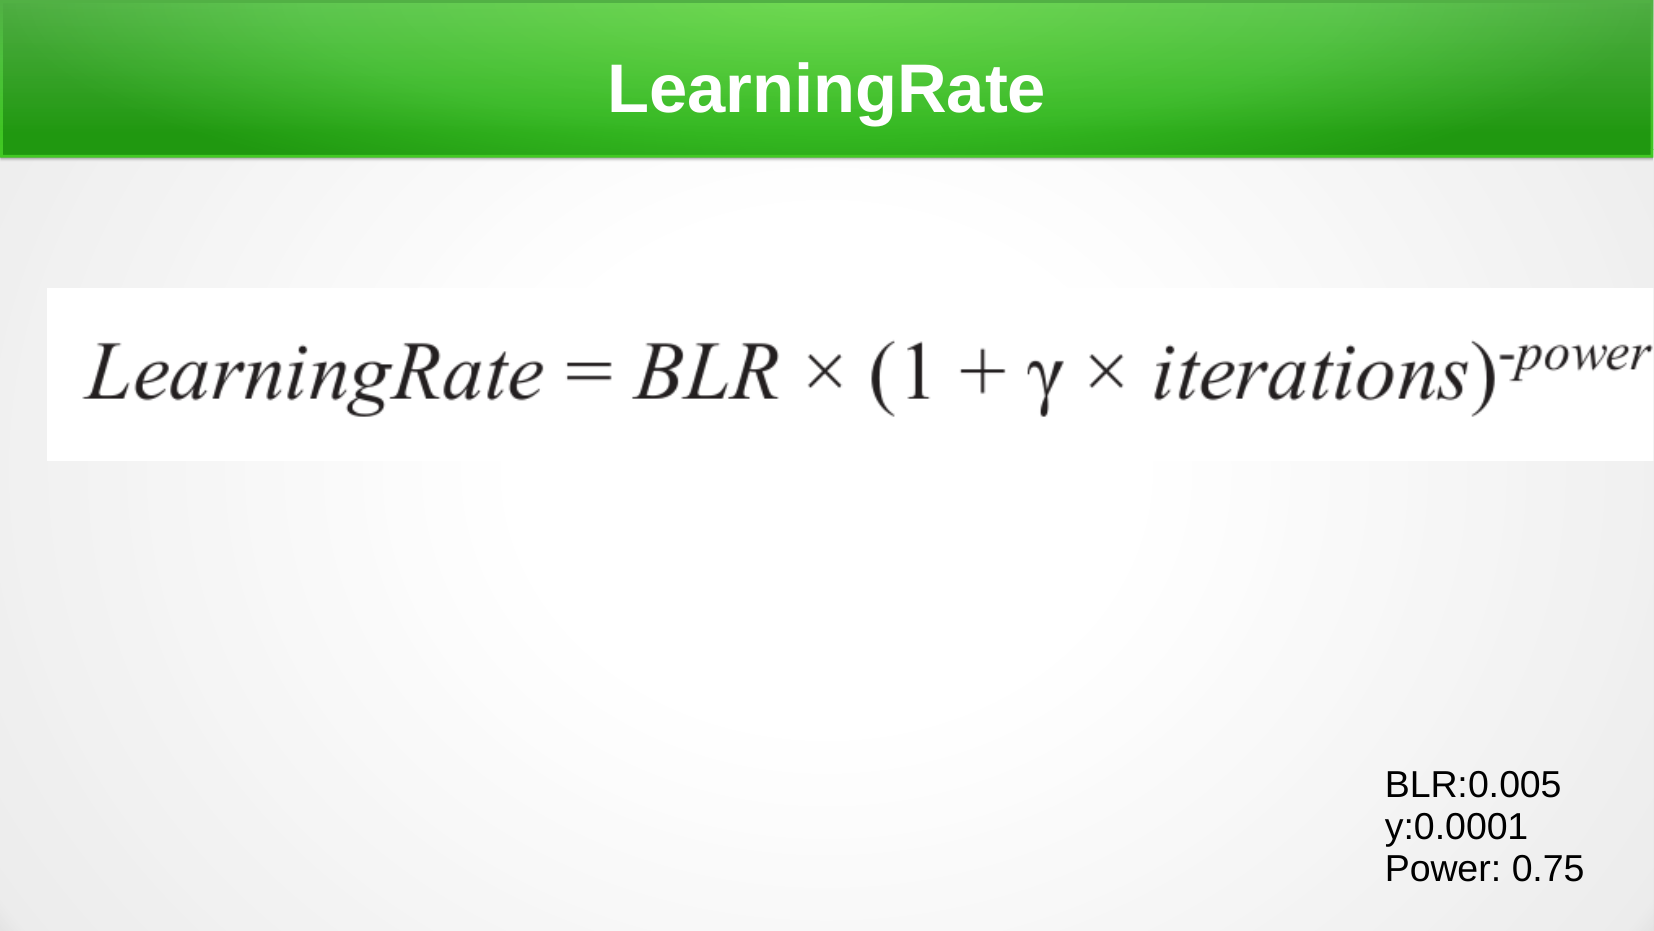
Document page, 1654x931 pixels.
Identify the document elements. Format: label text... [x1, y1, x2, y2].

picture [47, 288, 1654, 461]
text_box BLR:0.005 y:0.0001 Power: 0.75 [1370, 755, 1619, 910]
title LearningRate [82, 28, 1571, 149]
